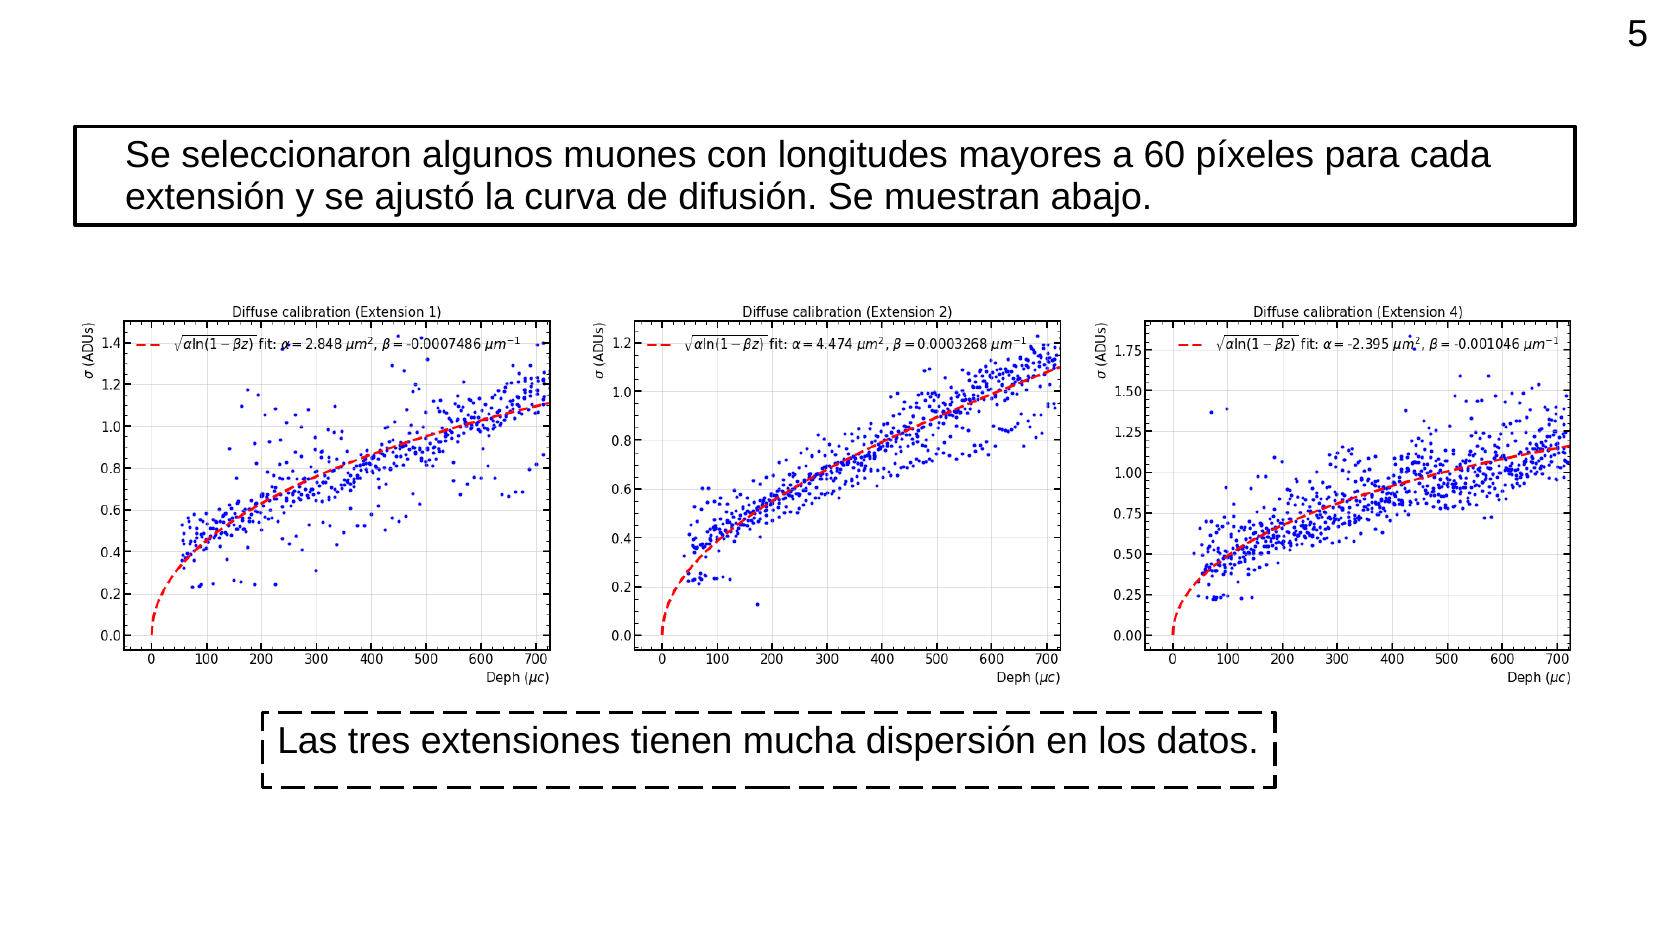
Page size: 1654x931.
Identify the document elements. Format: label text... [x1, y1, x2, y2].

text_box Las tres extensiones tienen mucha dispersión en los datos. [262, 712, 1276, 788]
picture [75, 299, 1576, 692]
text_box Se seleccionaron algunos muones con longitudes mayores a 60 píxeles para cada extensión y se ajustó la curva de difusión. Se muestran abajo. [75, 126, 1576, 226]
text_box <number> [1612, 4, 1654, 76]
